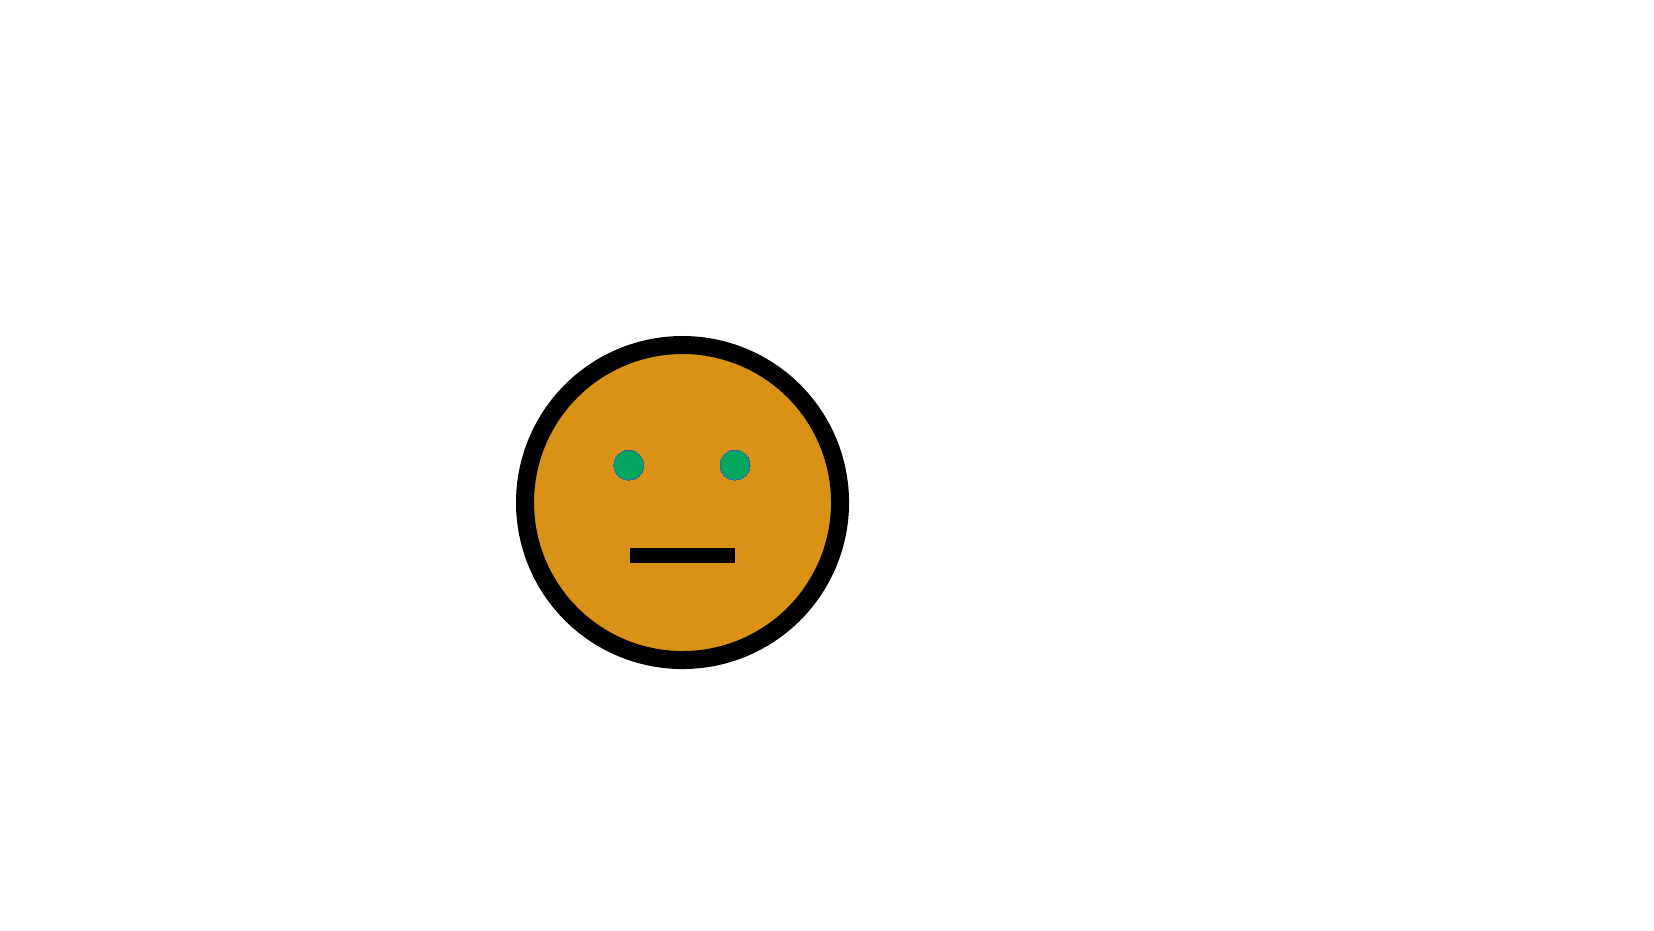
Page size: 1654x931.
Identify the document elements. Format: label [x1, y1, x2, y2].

text_box [525, 345, 841, 661]
